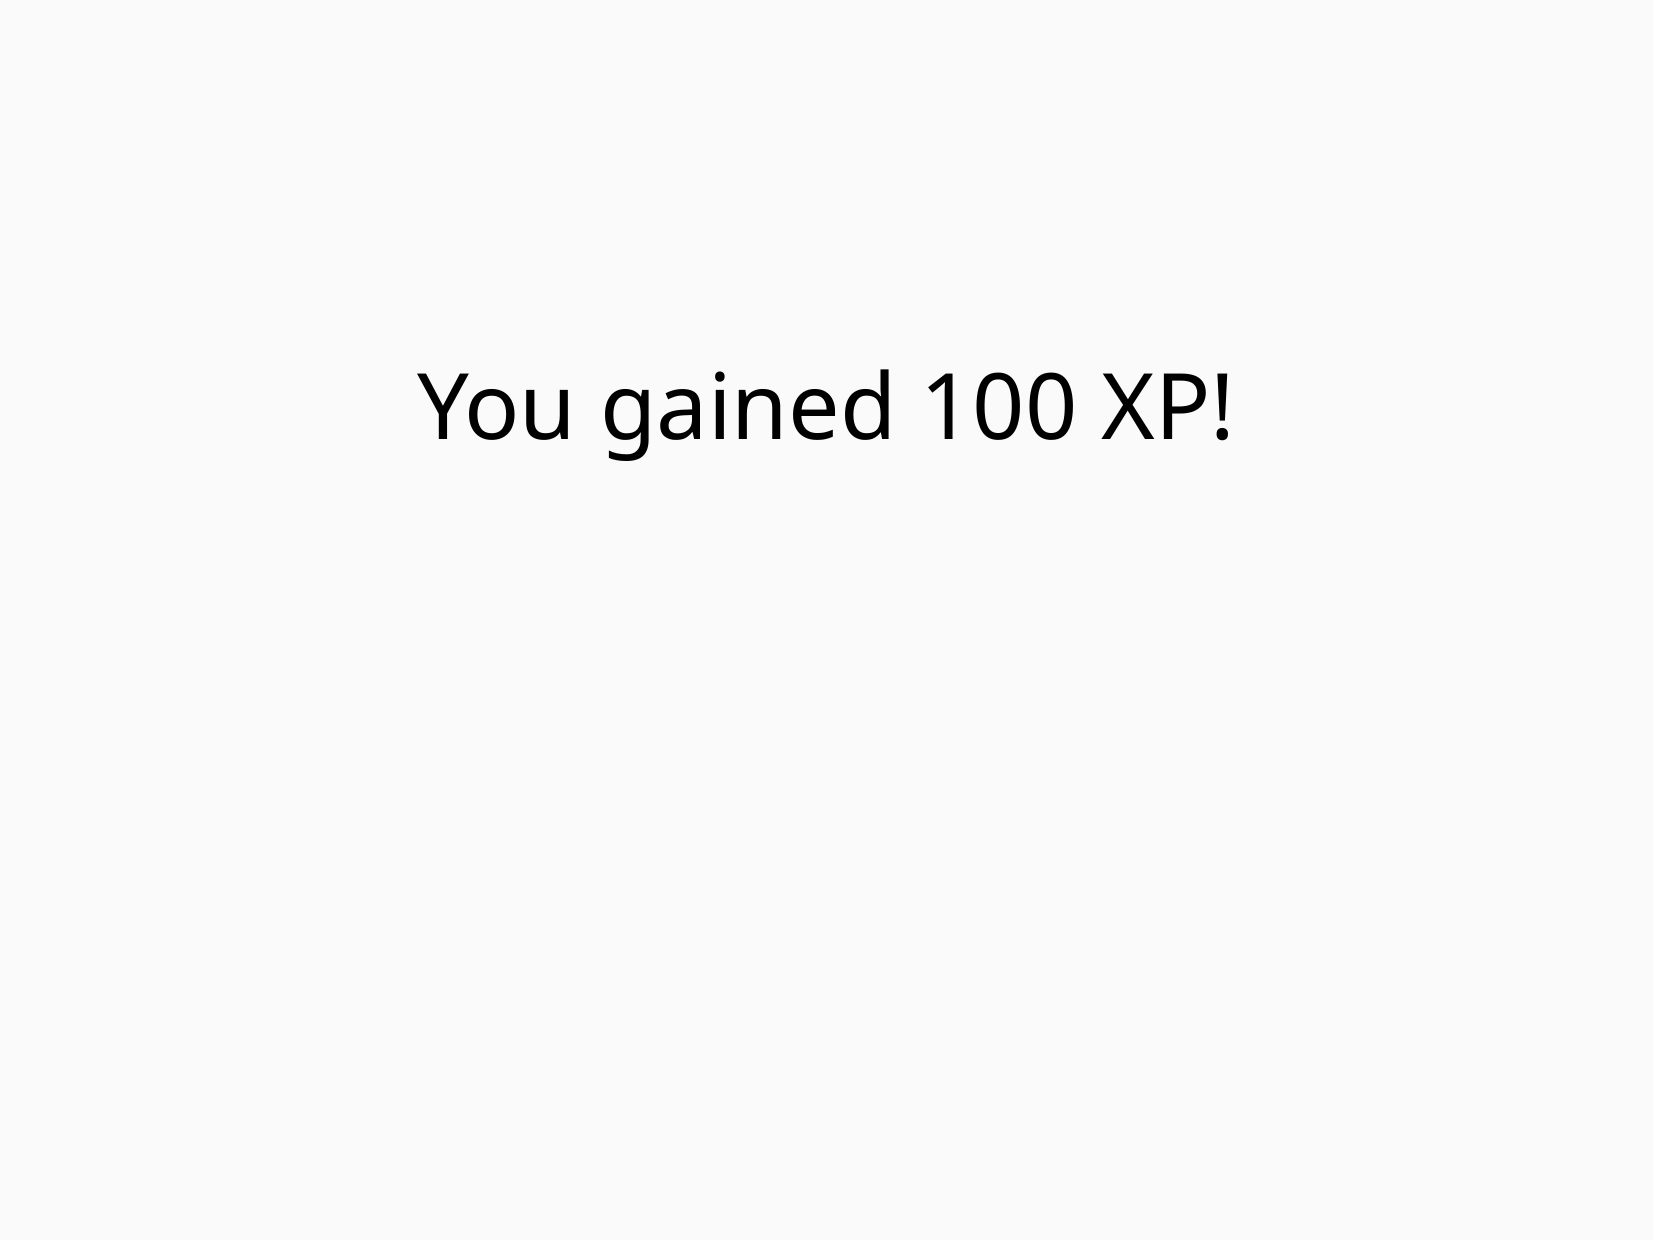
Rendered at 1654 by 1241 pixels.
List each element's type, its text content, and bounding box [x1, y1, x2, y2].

subtitle You gained 100 XP! [82, 49, 1571, 1010]
